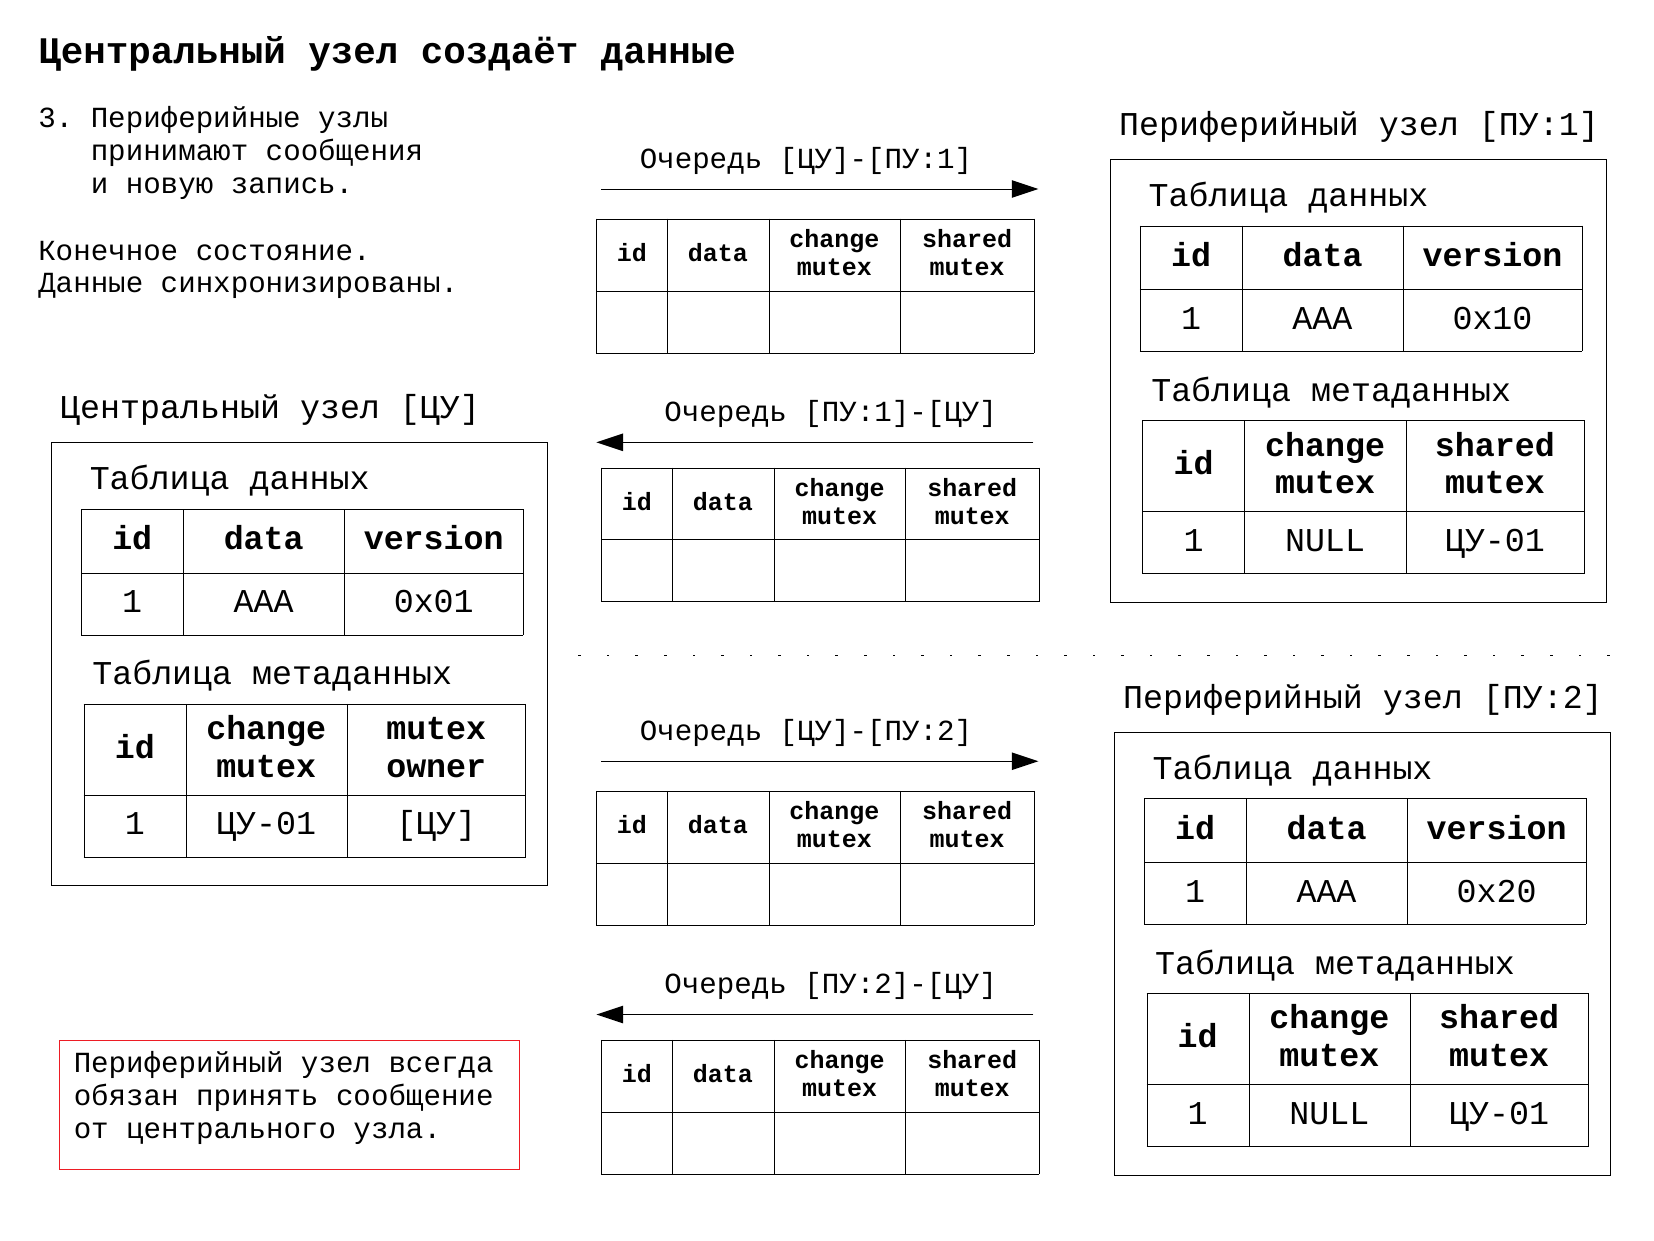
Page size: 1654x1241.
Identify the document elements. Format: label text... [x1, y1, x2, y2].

table_header mutex owner [348, 705, 525, 795]
text_box Очередь [ПУ:2]-[ЦУ] [649, 962, 1016, 1014]
text_box Очередь [ЦУ]-[ПУ:2] [624, 708, 992, 762]
table_header change mutex [770, 792, 900, 863]
text_box Очередь [ПУ:1]-[ЦУ] [649, 389, 1016, 442]
table_cell ЦУ-01 [187, 796, 347, 857]
table_header change mutex [775, 469, 905, 539]
table_header id [1148, 994, 1249, 1084]
table_header shared mutex [906, 1041, 1039, 1112]
table_header id [1141, 227, 1242, 289]
table_cell 1 [1143, 512, 1244, 573]
table_cell NULL [1250, 1085, 1410, 1146]
text_box Таблица данных [1137, 744, 1448, 797]
table_cell AAA [184, 574, 344, 635]
table_cell [602, 1113, 672, 1174]
table_cell [906, 1113, 1039, 1174]
table_header version [1408, 799, 1586, 862]
table_header data [673, 469, 774, 539]
text_box Таблица метаданных [1136, 366, 1527, 419]
table_header data [668, 792, 769, 863]
table_header shared mutex [906, 469, 1039, 539]
table_header id [1143, 421, 1244, 511]
table_cell 0x20 [1408, 863, 1586, 924]
table_cell [597, 292, 667, 353]
text_box Таблица метаданных [77, 649, 468, 703]
table_cell [597, 864, 667, 925]
table_cell AAA [1247, 863, 1407, 924]
table_header data [184, 510, 344, 573]
table_cell [770, 292, 900, 353]
table_header change mutex [770, 220, 900, 291]
table_cell [906, 540, 1039, 601]
text_box Таблица данных [75, 454, 385, 508]
table_cell NULL [1245, 512, 1406, 573]
table_header data [1243, 227, 1403, 289]
table_cell [602, 540, 672, 601]
text_box Центральный узел [ЦУ] [45, 383, 556, 437]
table_header id [597, 792, 667, 863]
table_cell [673, 1113, 774, 1174]
table_header shared mutex [901, 792, 1034, 863]
table_cell 1 [1141, 290, 1242, 351]
table_header data [668, 220, 769, 291]
table_cell [901, 864, 1034, 925]
table_cell 1 [1148, 1085, 1249, 1146]
table_header shared mutex [901, 220, 1034, 291]
table_header id [1145, 799, 1246, 862]
table_header version [1404, 227, 1582, 289]
text_box 3. Периферийные узлы принимают сообщения и новую запись. Конечное состояние. Данные синхронизированы. [23, 96, 474, 310]
table_header data [1247, 799, 1407, 862]
table_header version [345, 510, 523, 573]
table_header change mutex [1245, 421, 1406, 511]
table_header id [602, 1041, 672, 1112]
table_cell 0x01 [345, 574, 523, 635]
table_header change mutex [1250, 994, 1410, 1084]
table_cell ЦУ-01 [1411, 1085, 1588, 1146]
table_header shared mutex [1411, 994, 1588, 1084]
table_cell 1 [1145, 863, 1246, 924]
text_box Таблица метаданных [1140, 938, 1531, 992]
text_box Периферийный узел всегда обязан принять сообщение от центрального узла. [59, 1040, 520, 1170]
table_cell AAA [1243, 290, 1403, 351]
text_box Периферийный узел [ПУ:2] [1108, 673, 1619, 726]
table_cell 1 [82, 574, 183, 635]
text_box Периферийный узел [ПУ:1] [1104, 100, 1614, 153]
table_cell [668, 864, 769, 925]
table_cell ЦУ-01 [1407, 512, 1584, 573]
table_cell [ЦУ] [348, 796, 525, 857]
table_header id [602, 469, 672, 539]
text_box [1110, 159, 1607, 603]
text_box [1114, 732, 1611, 1176]
text_box Очередь [ЦУ]-[ПУ:1] [624, 136, 992, 189]
table_cell 0x10 [1404, 290, 1582, 351]
table_header data [673, 1041, 774, 1112]
table_header id [85, 705, 186, 795]
text_box [51, 442, 548, 886]
table_cell [673, 540, 774, 601]
table_cell [775, 540, 905, 601]
text_box Центральный узел создаёт данные [23, 25, 774, 83]
table_header id [82, 510, 183, 573]
text_box Таблица данных [1133, 171, 1444, 224]
table_cell [668, 292, 769, 353]
table_header id [597, 220, 667, 291]
table_cell [901, 292, 1034, 353]
table_header change mutex [775, 1041, 905, 1112]
table_cell 1 [85, 796, 186, 857]
table_cell [770, 864, 900, 925]
table_header shared mutex [1407, 421, 1584, 511]
table_header change mutex [187, 705, 347, 795]
table_cell [775, 1113, 905, 1174]
